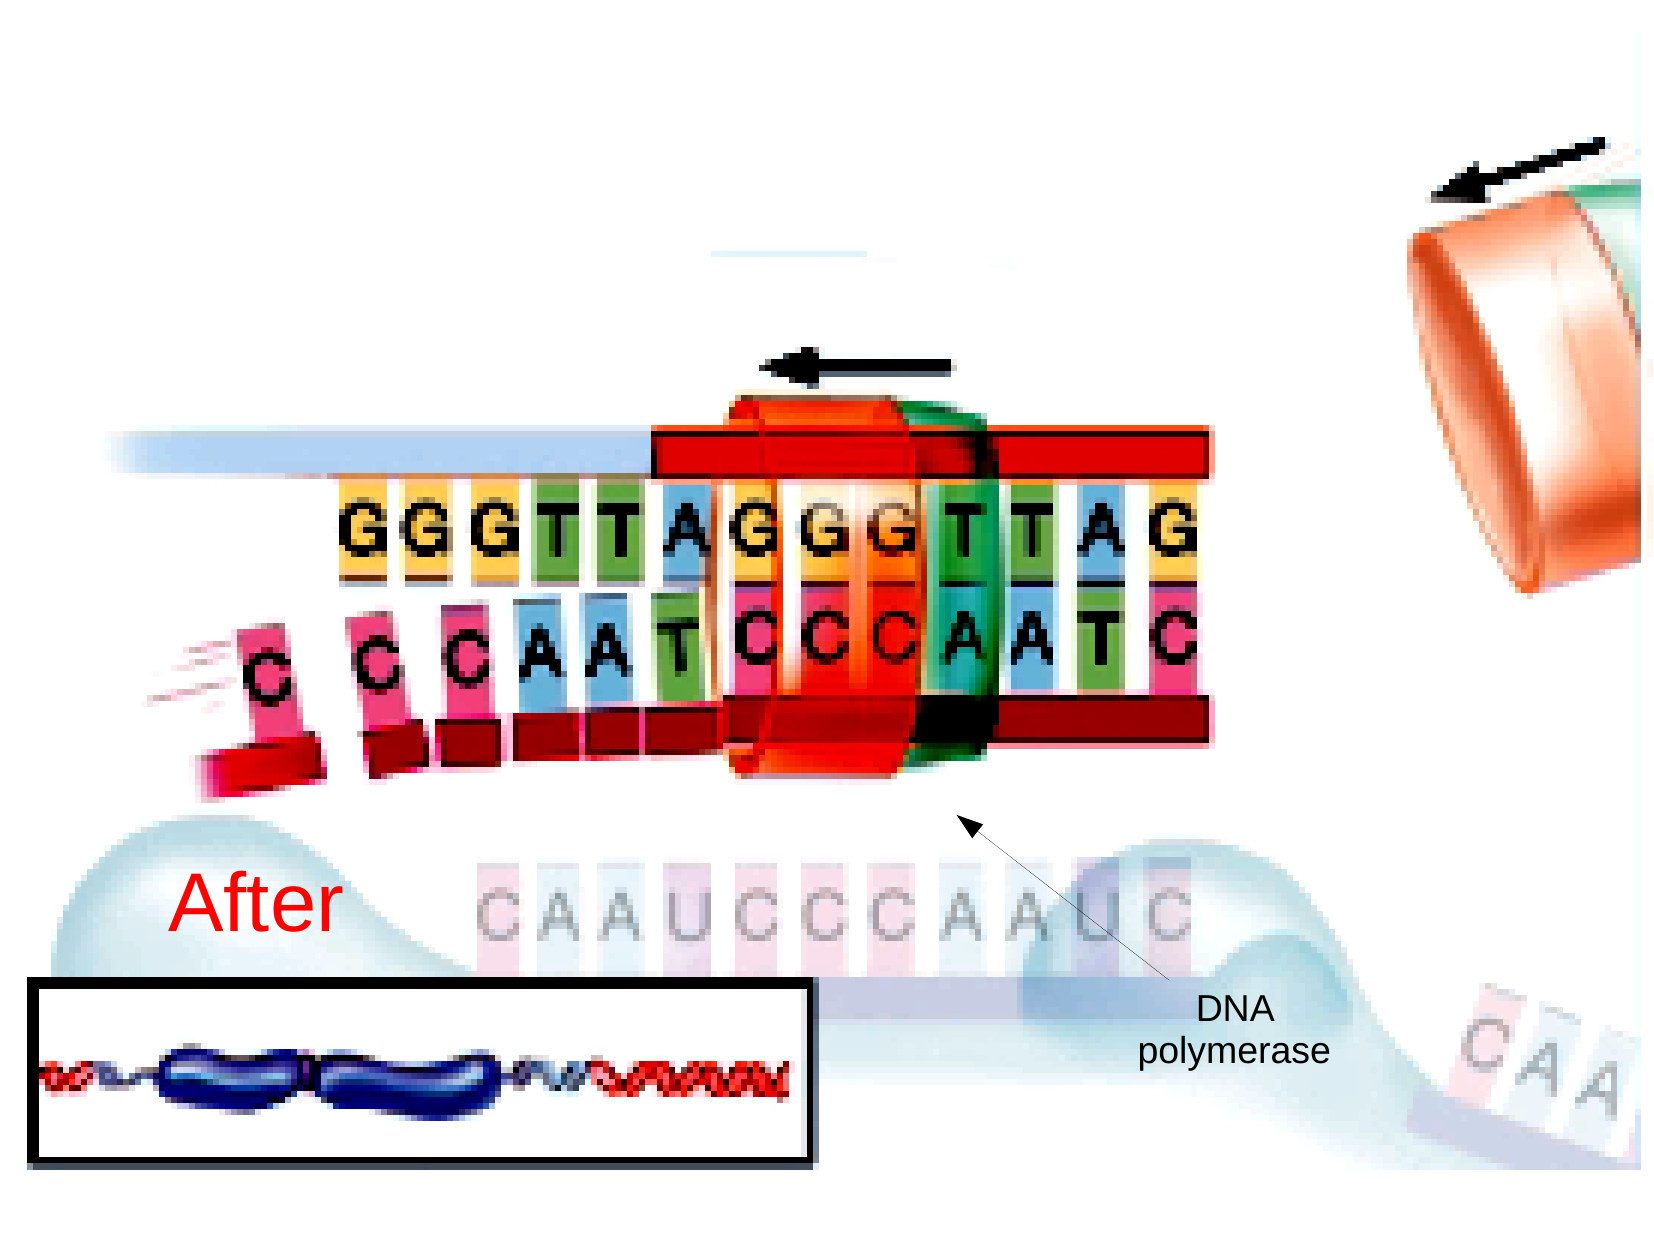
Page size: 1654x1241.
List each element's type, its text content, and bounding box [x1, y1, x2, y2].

picture [3, 35, 1654, 1170]
text_box DNA polymerase [1098, 980, 1371, 1080]
text_box After [153, 848, 367, 957]
